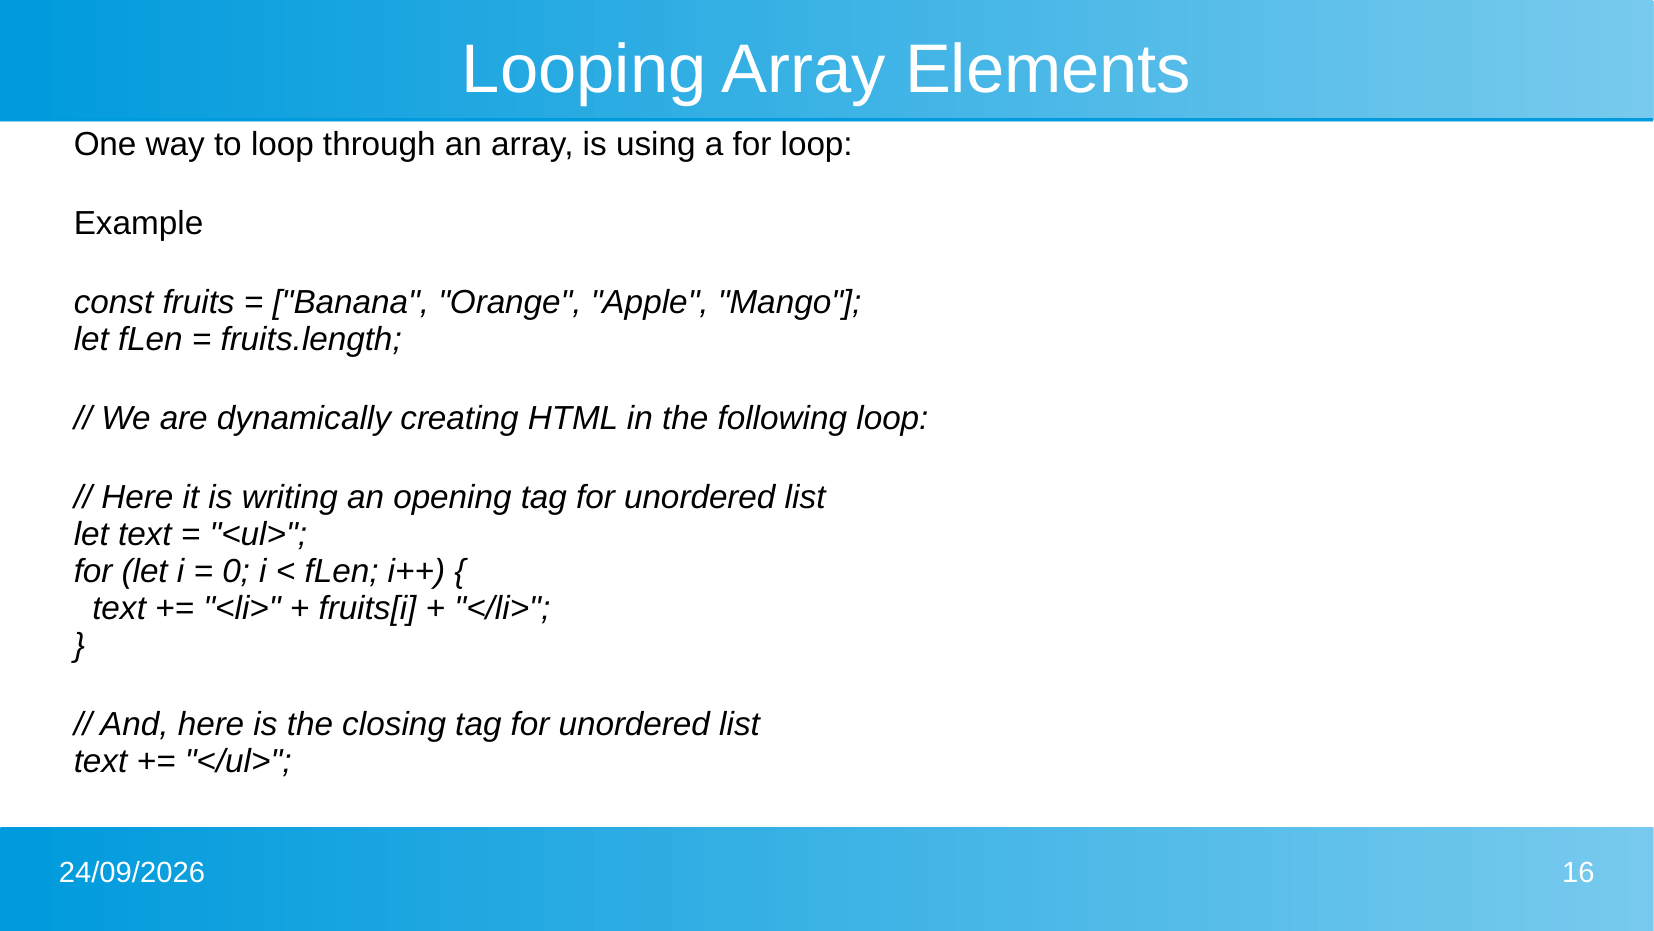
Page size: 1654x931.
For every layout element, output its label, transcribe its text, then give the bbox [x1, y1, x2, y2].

title Looping Array Elements [59, 29, 1595, 108]
text_box One way to loop through an array, is using a for loop: Example const fruits = ["Banana", "Orange", "Apple", "Mango"]; let fLen = fruits.length; // We are dynamically creating HTML in the following loop: // Here it is writing an opening tag for unordered list let text = "<ul>"; for (let i = 0; i < fLen; i++) { text += "<li>" + fruits[i] + "</li>"; } // And, here is the closing tag for unordered list text += "</ul>"; [59, 118, 1477, 788]
